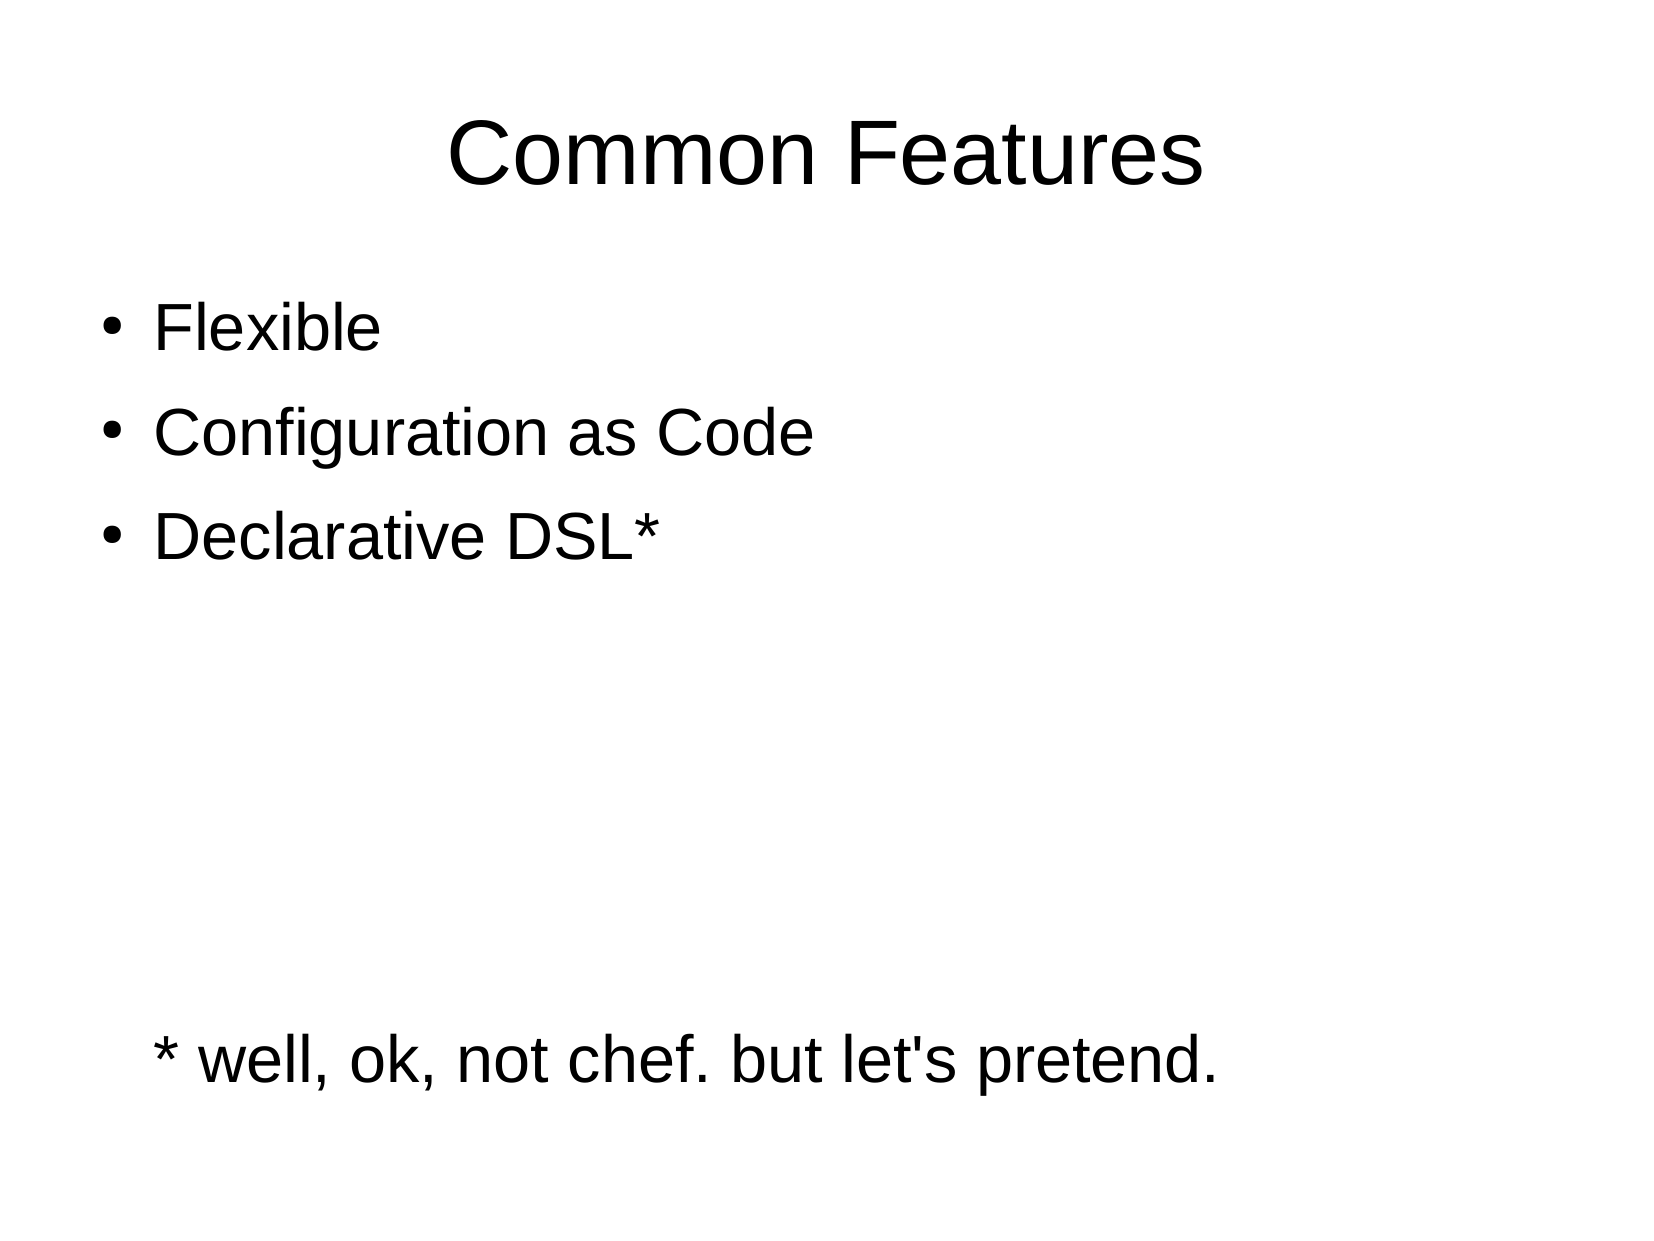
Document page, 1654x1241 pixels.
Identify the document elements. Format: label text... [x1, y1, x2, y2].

title Common Features [82, 49, 1571, 257]
list Flexible Configuration as Code Declarative DSL* * well, ok, not chef. but let's pretend. [82, 290, 1571, 1109]
